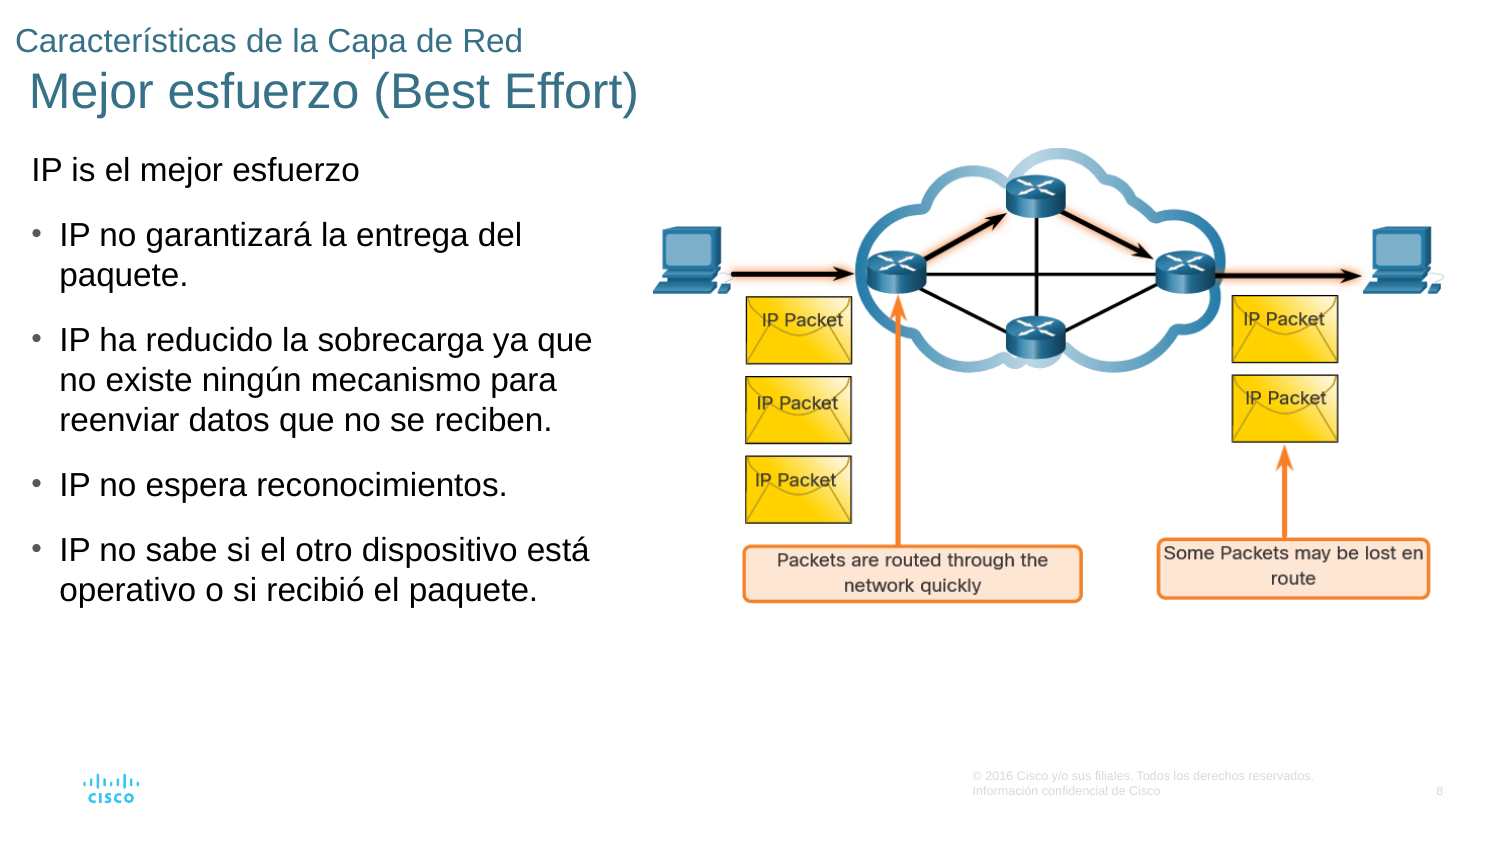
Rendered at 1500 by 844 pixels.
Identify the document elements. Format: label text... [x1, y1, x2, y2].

title Características de la Capa de Red Mejor esfuerzo (Best Effort) [0, 6, 1500, 131]
picture [652, 140, 1446, 609]
list IP is el mejor esfuerzo IP no garantizará la entrega del paquete. IP ha reducido la sobrecarga ya que no existe ningún mecanismo para reenviar datos que no se reciben. IP no espera reconocimientos. IP no sabe si el otro dispositivo está operativo o si recibió el paquete. [16, 140, 636, 609]
